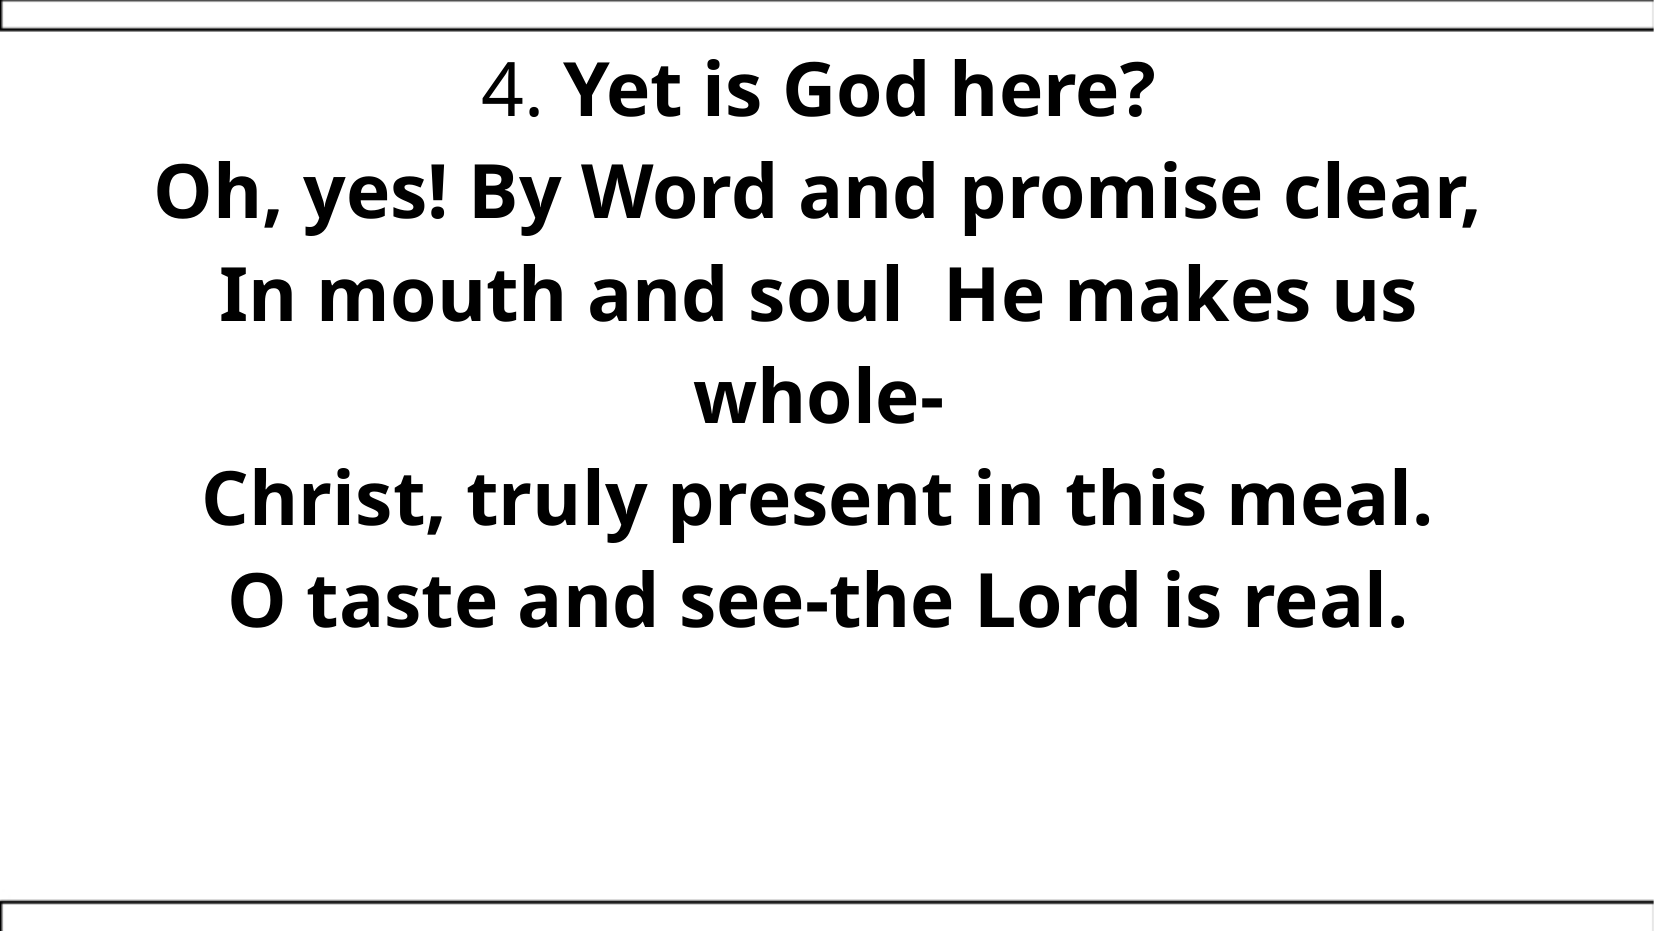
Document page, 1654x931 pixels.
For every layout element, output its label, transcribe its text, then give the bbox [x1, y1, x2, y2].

text_box 4. Yet is God here? Oh, yes! By Word and promise clear, In mouth and soul He makes us whole- Christ, truly present in this meal. O taste and see-the Lord is real. [91, 28, 1547, 543]
picture [0, 0, 1654, 931]
